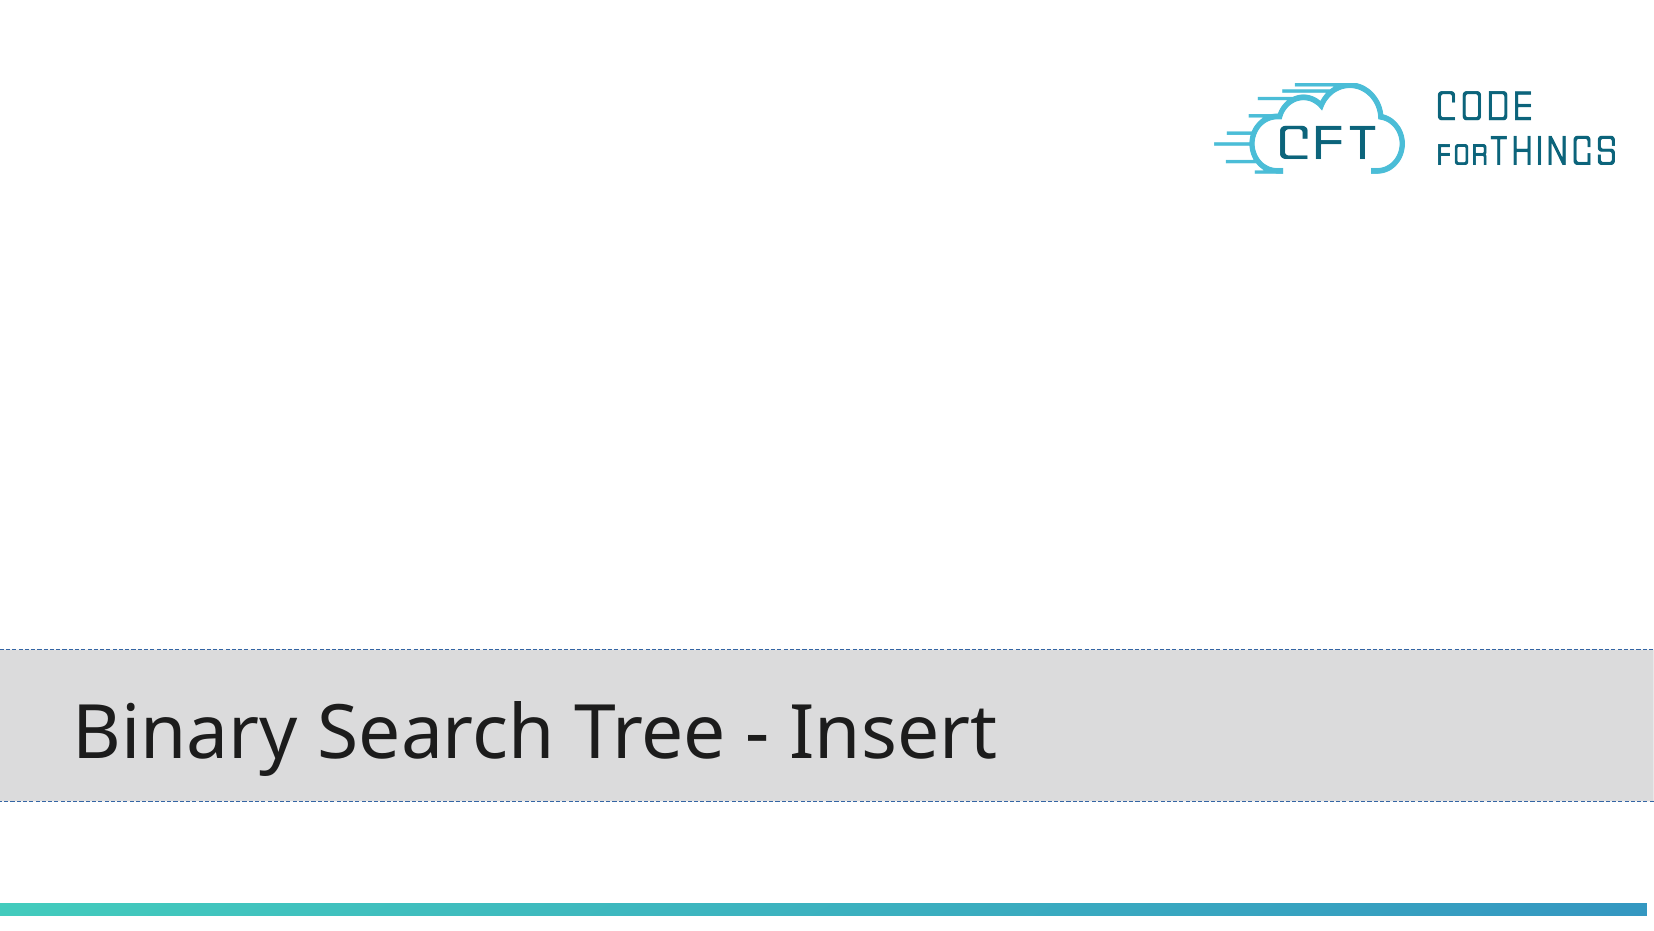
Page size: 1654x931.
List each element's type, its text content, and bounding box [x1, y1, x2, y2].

title Binary Search Tree - Insert [53, 651, 1542, 807]
picture [1214, 83, 1615, 174]
